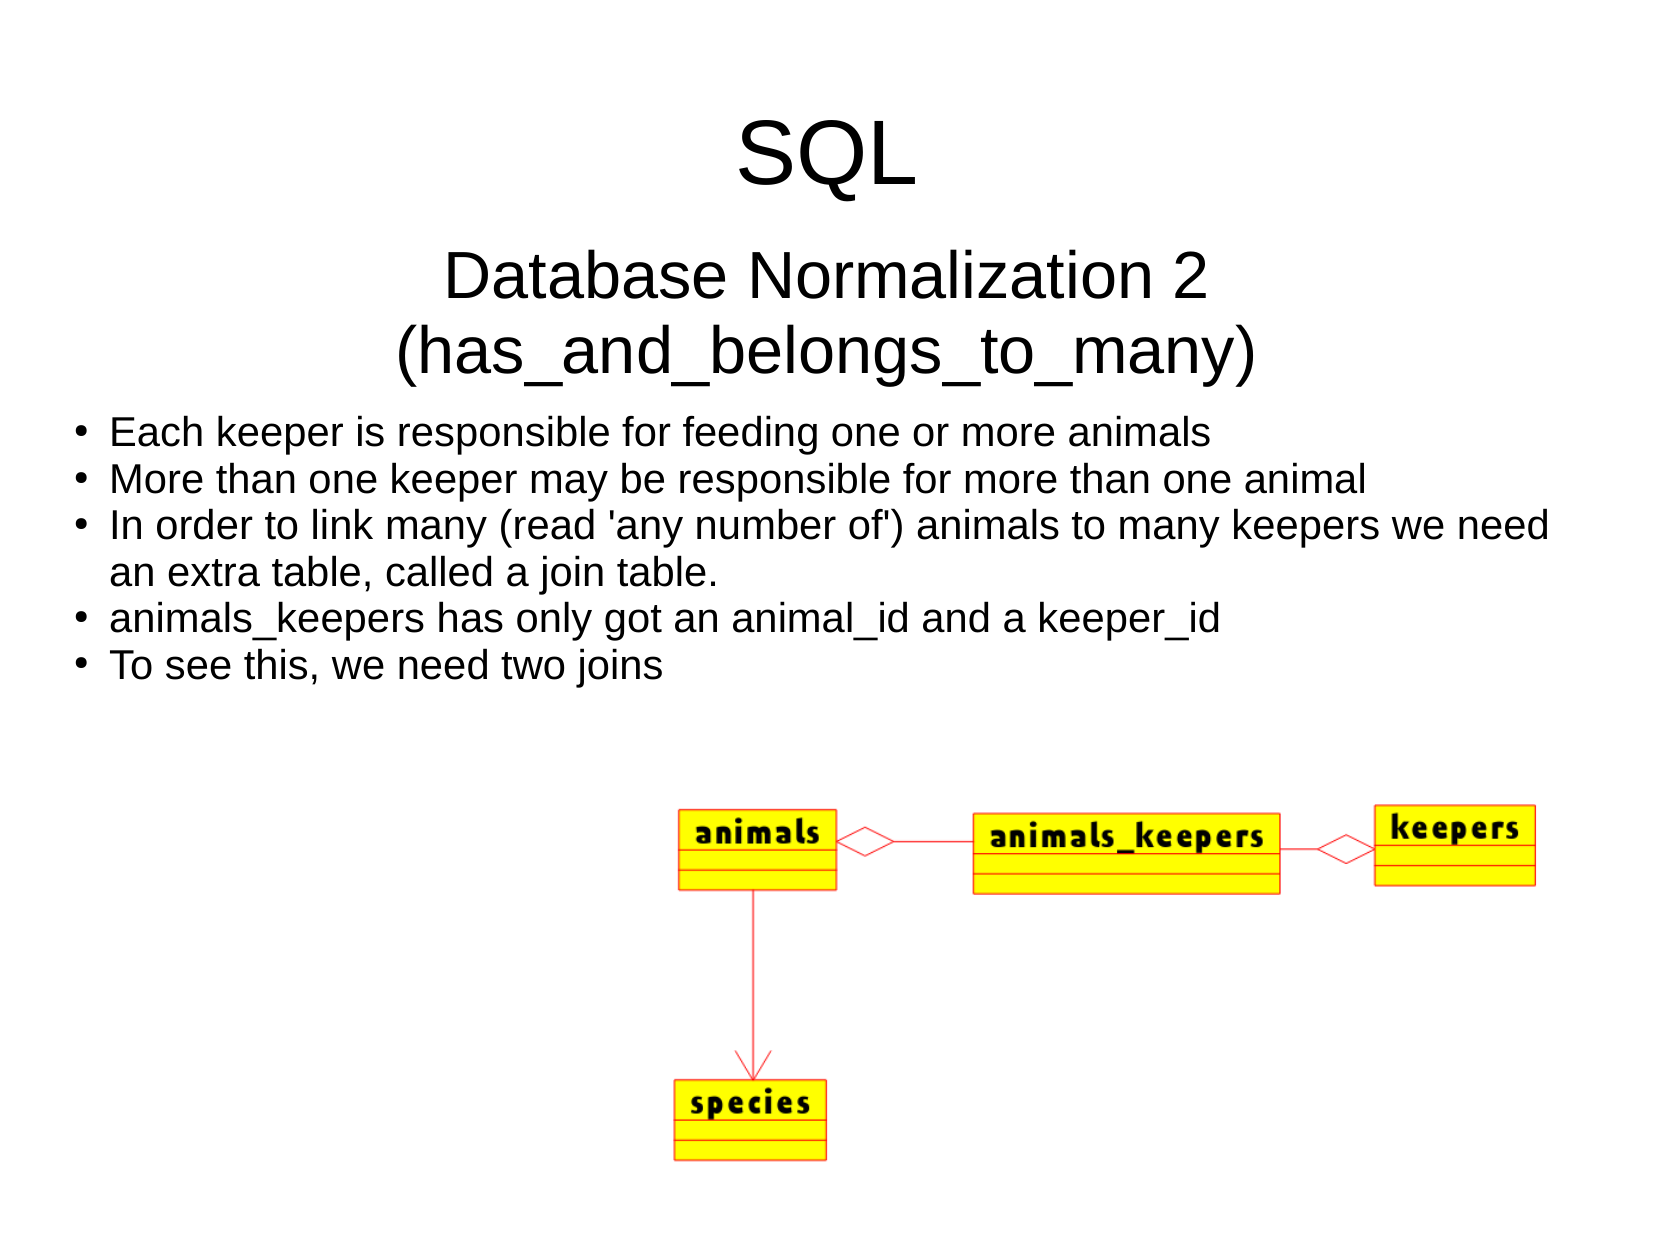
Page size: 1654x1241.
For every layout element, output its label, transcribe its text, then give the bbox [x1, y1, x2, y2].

text_box Each keeper is responsible for feeding one or more animals More than one keeper may be responsible for more than one animal In order to link many (read 'any number of') animals to many keepers we need an extra table, called a join table. animals_keepers has only got an animal_id and a keeper_id To see this, we need two joins [59, 401, 1595, 699]
picture [672, 803, 1548, 1171]
subtitle Database Normalization 2 (has_and_belongs_to_many) [82, 236, 1571, 390]
title SQL [82, 49, 1571, 236]
